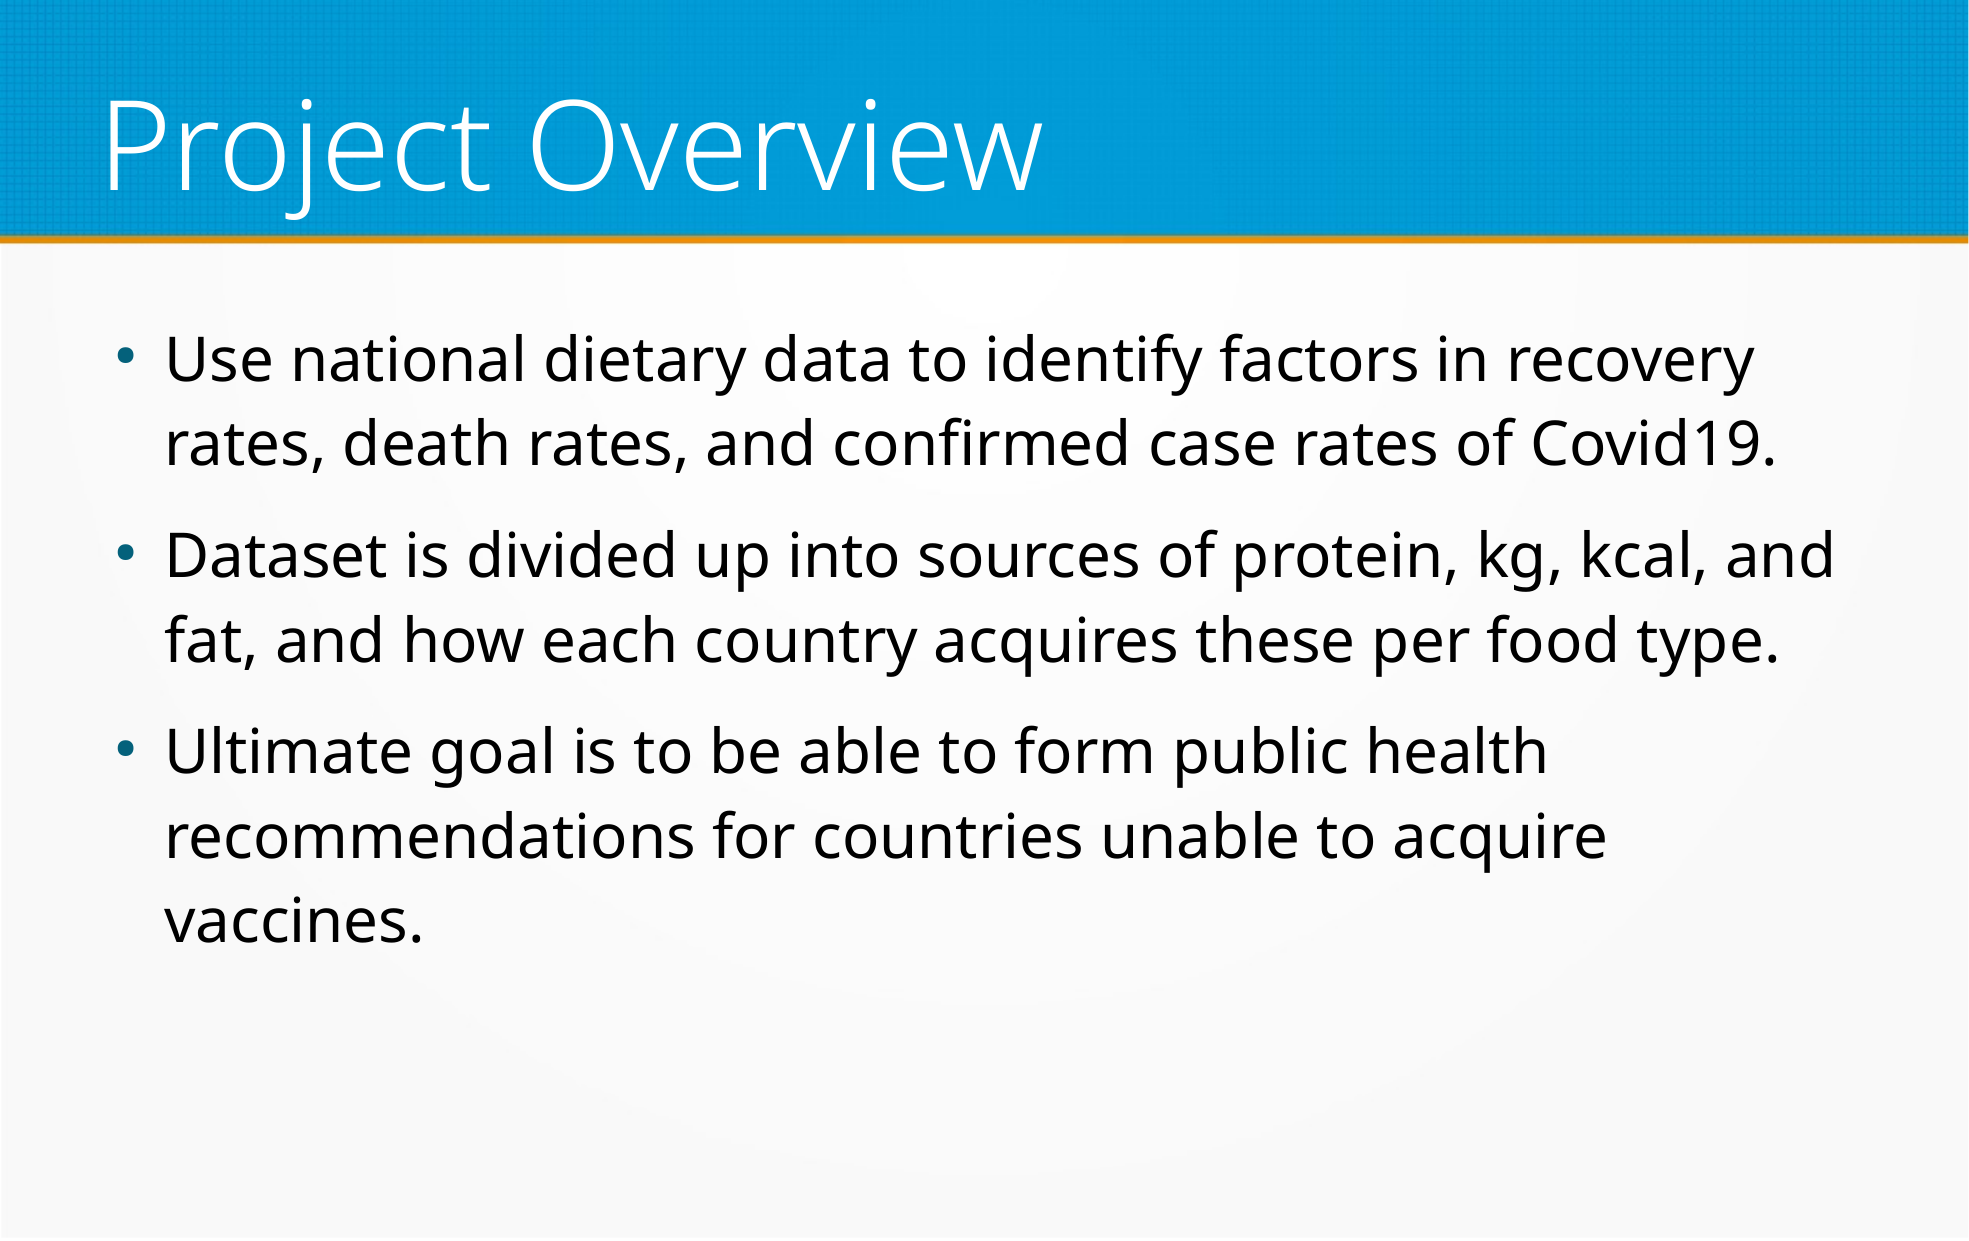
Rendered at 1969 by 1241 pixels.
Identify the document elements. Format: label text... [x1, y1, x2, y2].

title Project Overview [98, 19, 1870, 227]
picture [0, 233, 1969, 1241]
list Use national dietary data to identify factors in recovery rates, death rates, and confirmed case rates of Covid19. Dataset is divided up into sources of protein, kg, kcal, and fat, and how each country acquires these per food type. Ultimate goal is to be able to form public health recommendations for countries unable to acquire vaccines. [98, 315, 1861, 1081]
